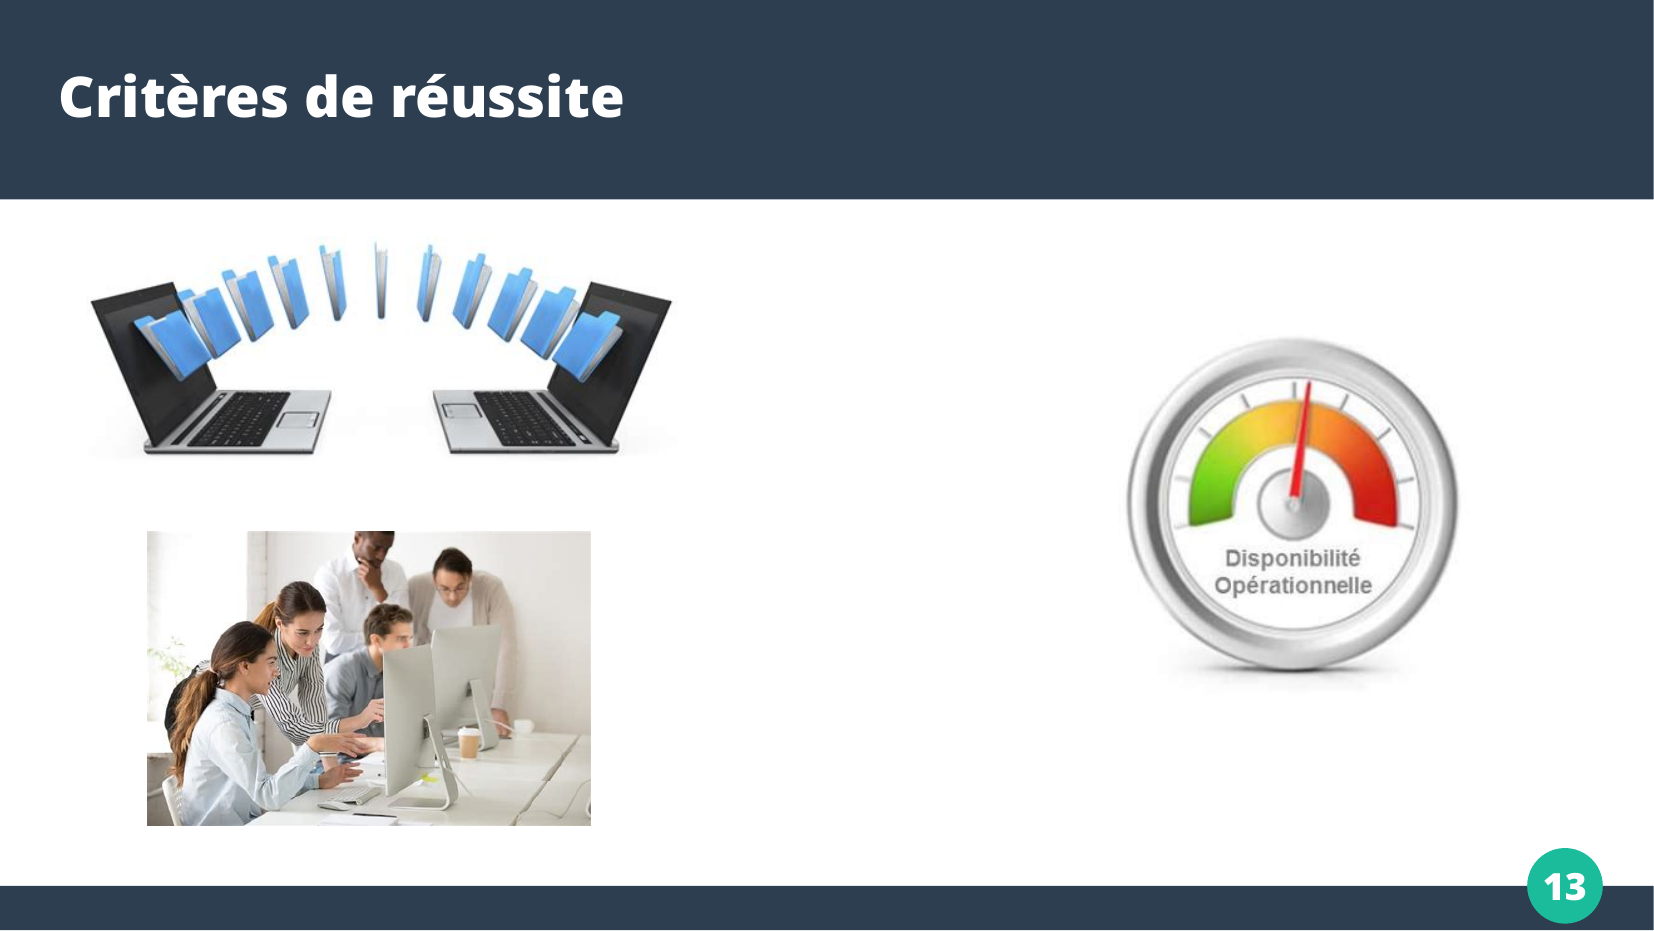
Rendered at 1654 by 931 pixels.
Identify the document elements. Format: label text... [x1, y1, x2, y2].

picture [86, 236, 680, 464]
title Critères de réussite [59, 37, 1595, 155]
picture [147, 531, 591, 826]
picture [1108, 324, 1477, 700]
